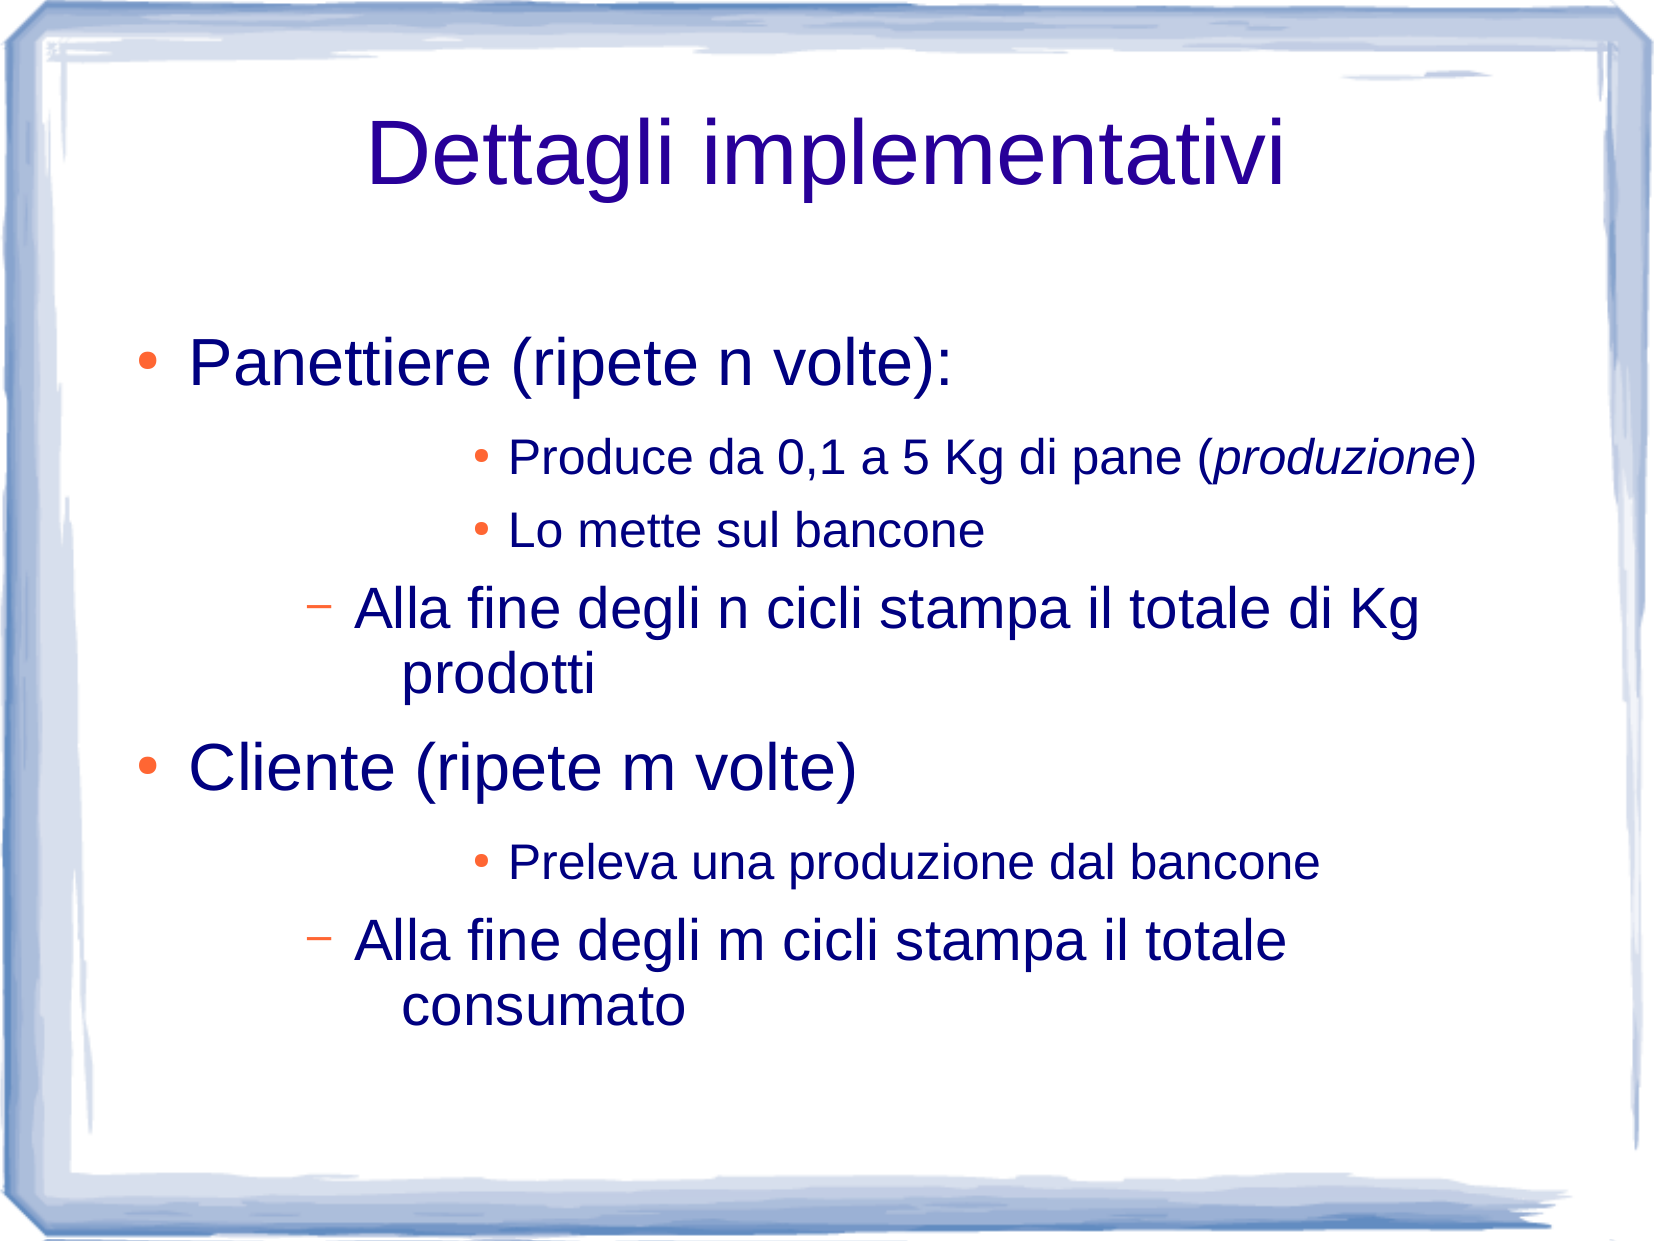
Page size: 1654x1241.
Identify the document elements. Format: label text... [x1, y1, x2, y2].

title Dettagli implementativi [82, 49, 1571, 257]
list Panettiere (ripete n volte): Produce da 0,1 a 5 Kg di pane (produzione) Lo mette sul bancone Alla fine degli n cicli stampa il totale di Kg prodotti Cliente (ripete m volte) Preleva una produzione dal bancone Alla fine degli m cicli stampa il totale consumato [118, 324, 1571, 1045]
picture [0, 0, 1654, 1241]
